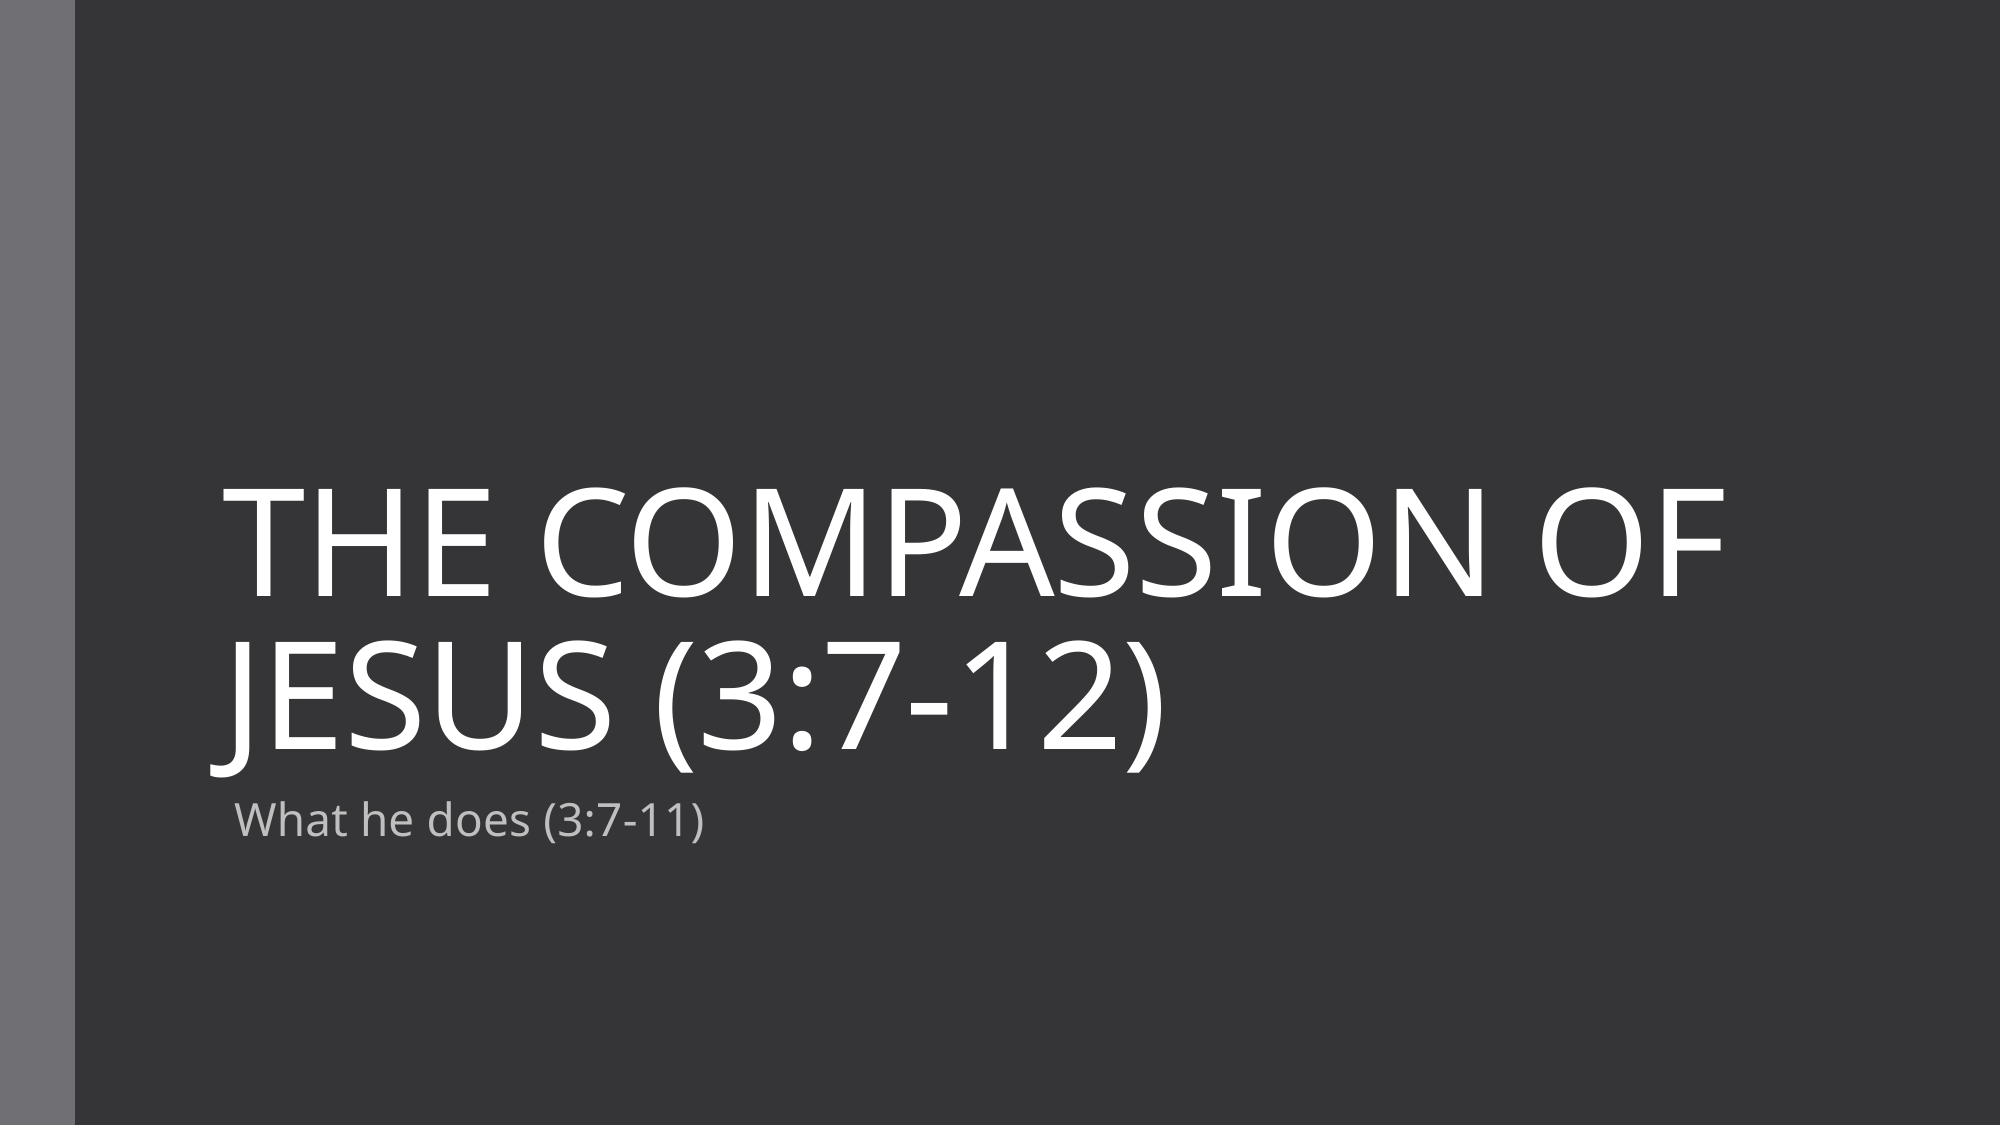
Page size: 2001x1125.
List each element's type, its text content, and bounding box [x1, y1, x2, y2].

title THE COMPASSION OF JESUS (3:7-12) [206, 124, 1752, 787]
subtitle What he does (3:7-11) [206, 787, 1752, 1066]
